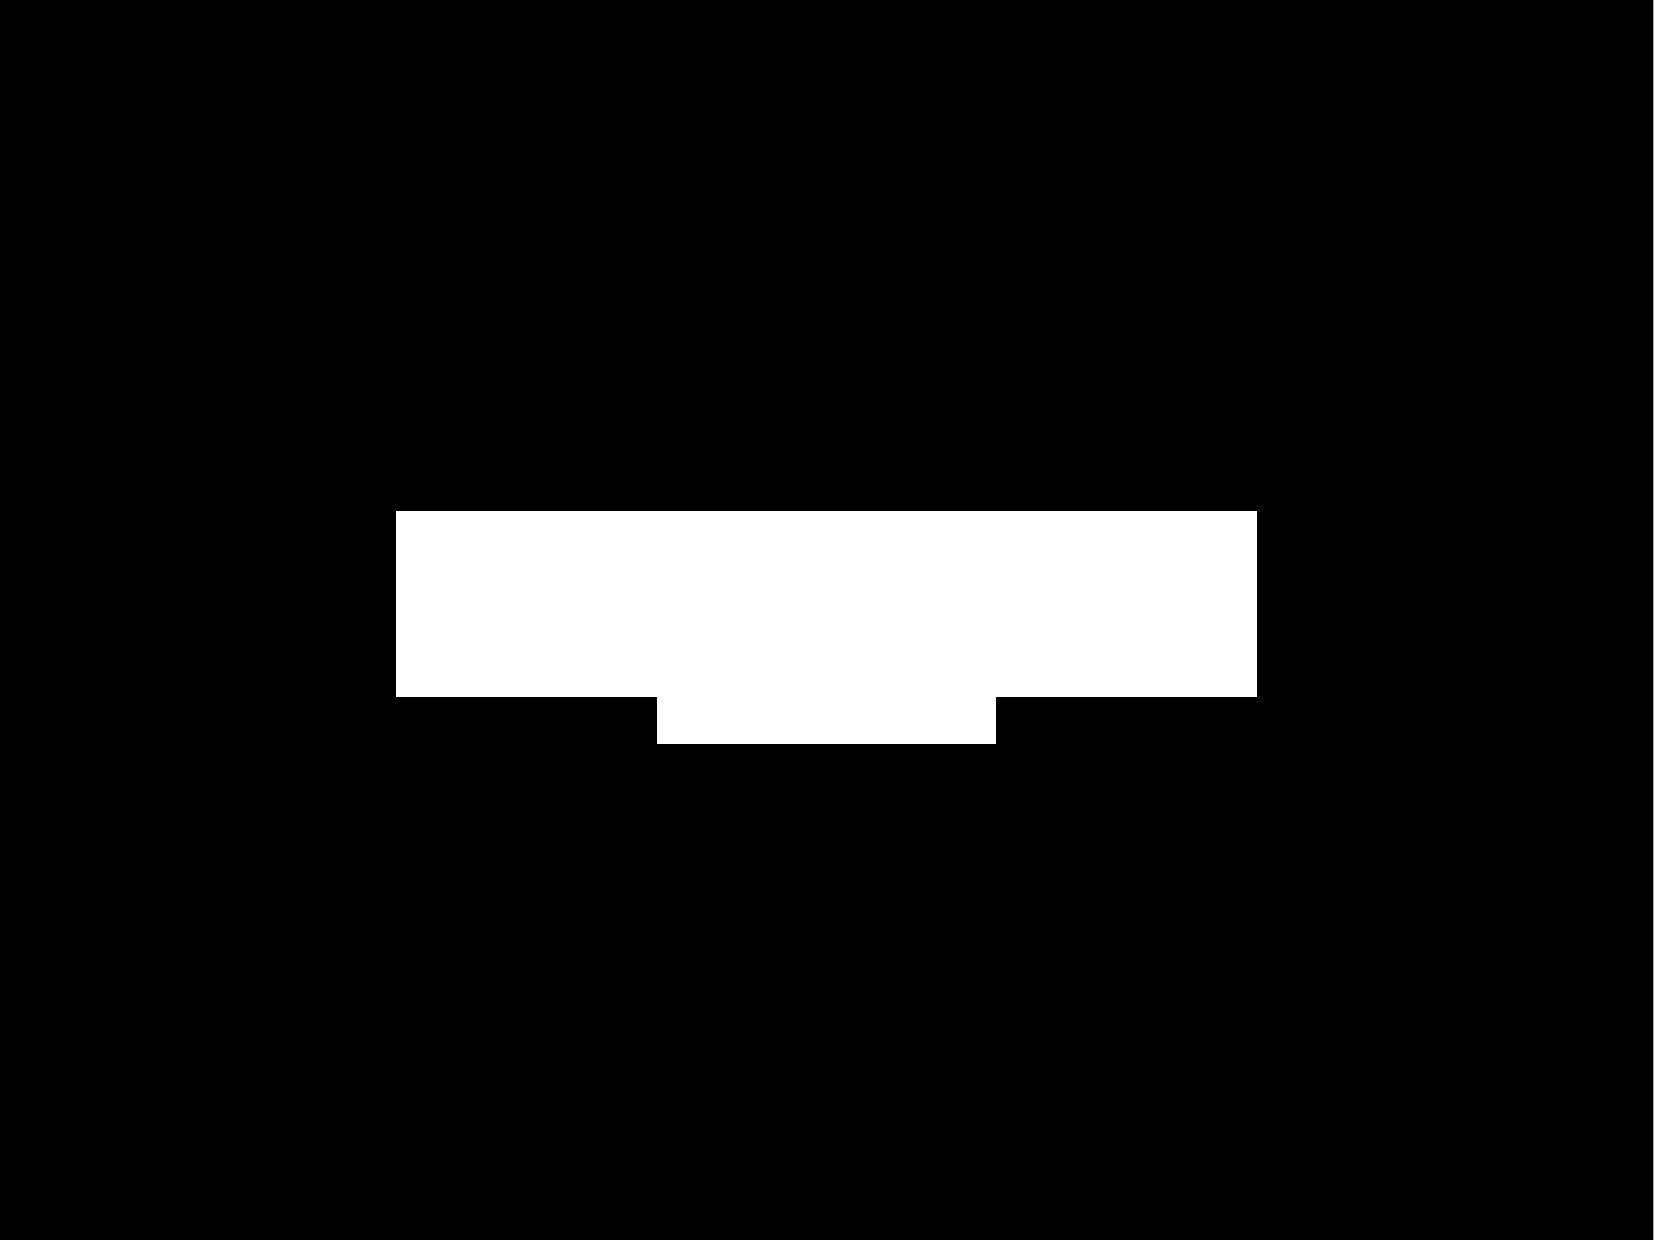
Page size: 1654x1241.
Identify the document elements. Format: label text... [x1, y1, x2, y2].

subtitle Terceiro dia Marina de Oliveira [82, 49, 1571, 1205]
